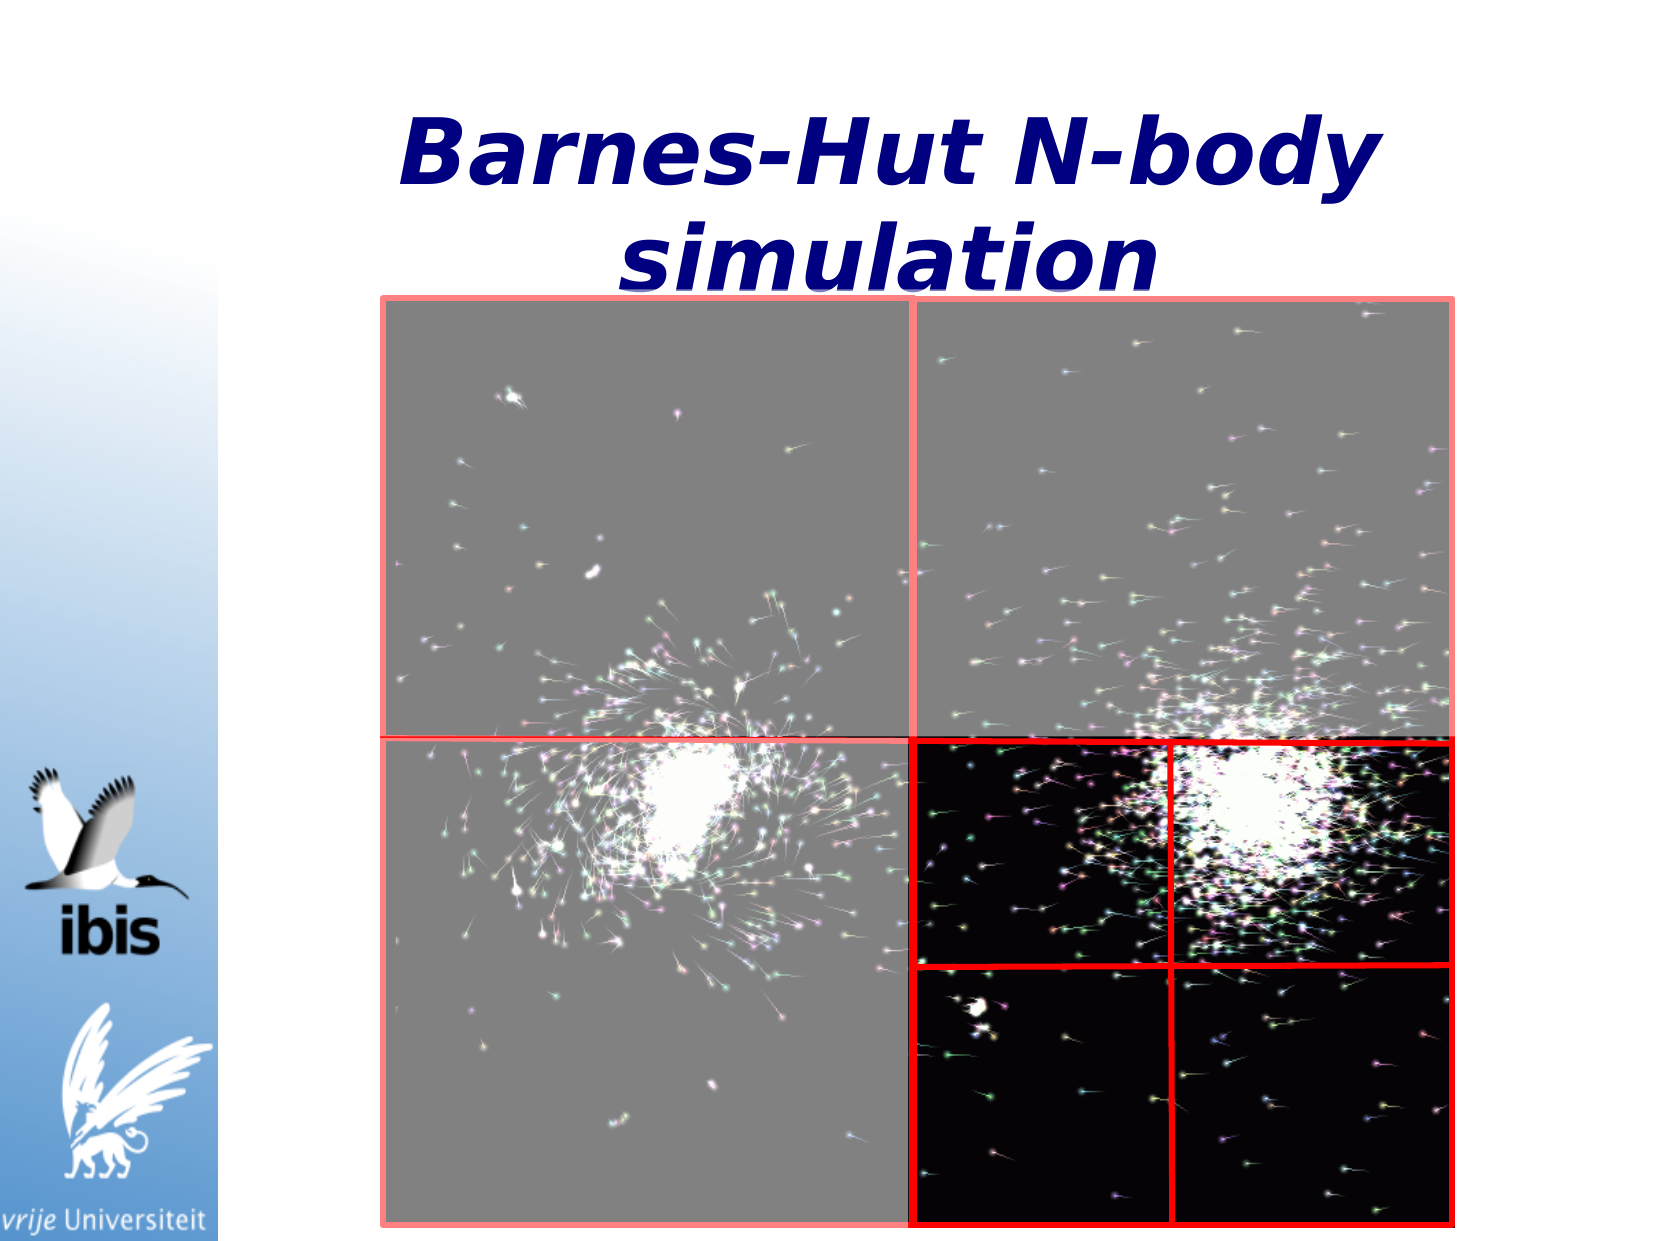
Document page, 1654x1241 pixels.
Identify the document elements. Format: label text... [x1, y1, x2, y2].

picture [1174, 746, 1449, 963]
picture [917, 744, 1168, 963]
title Barnes-Hut N-body simulation [248, 99, 1534, 314]
picture [1175, 969, 1449, 1222]
text_box [371, 289, 1473, 1235]
picture [917, 970, 1169, 1222]
picture [0, 0, 218, 1241]
